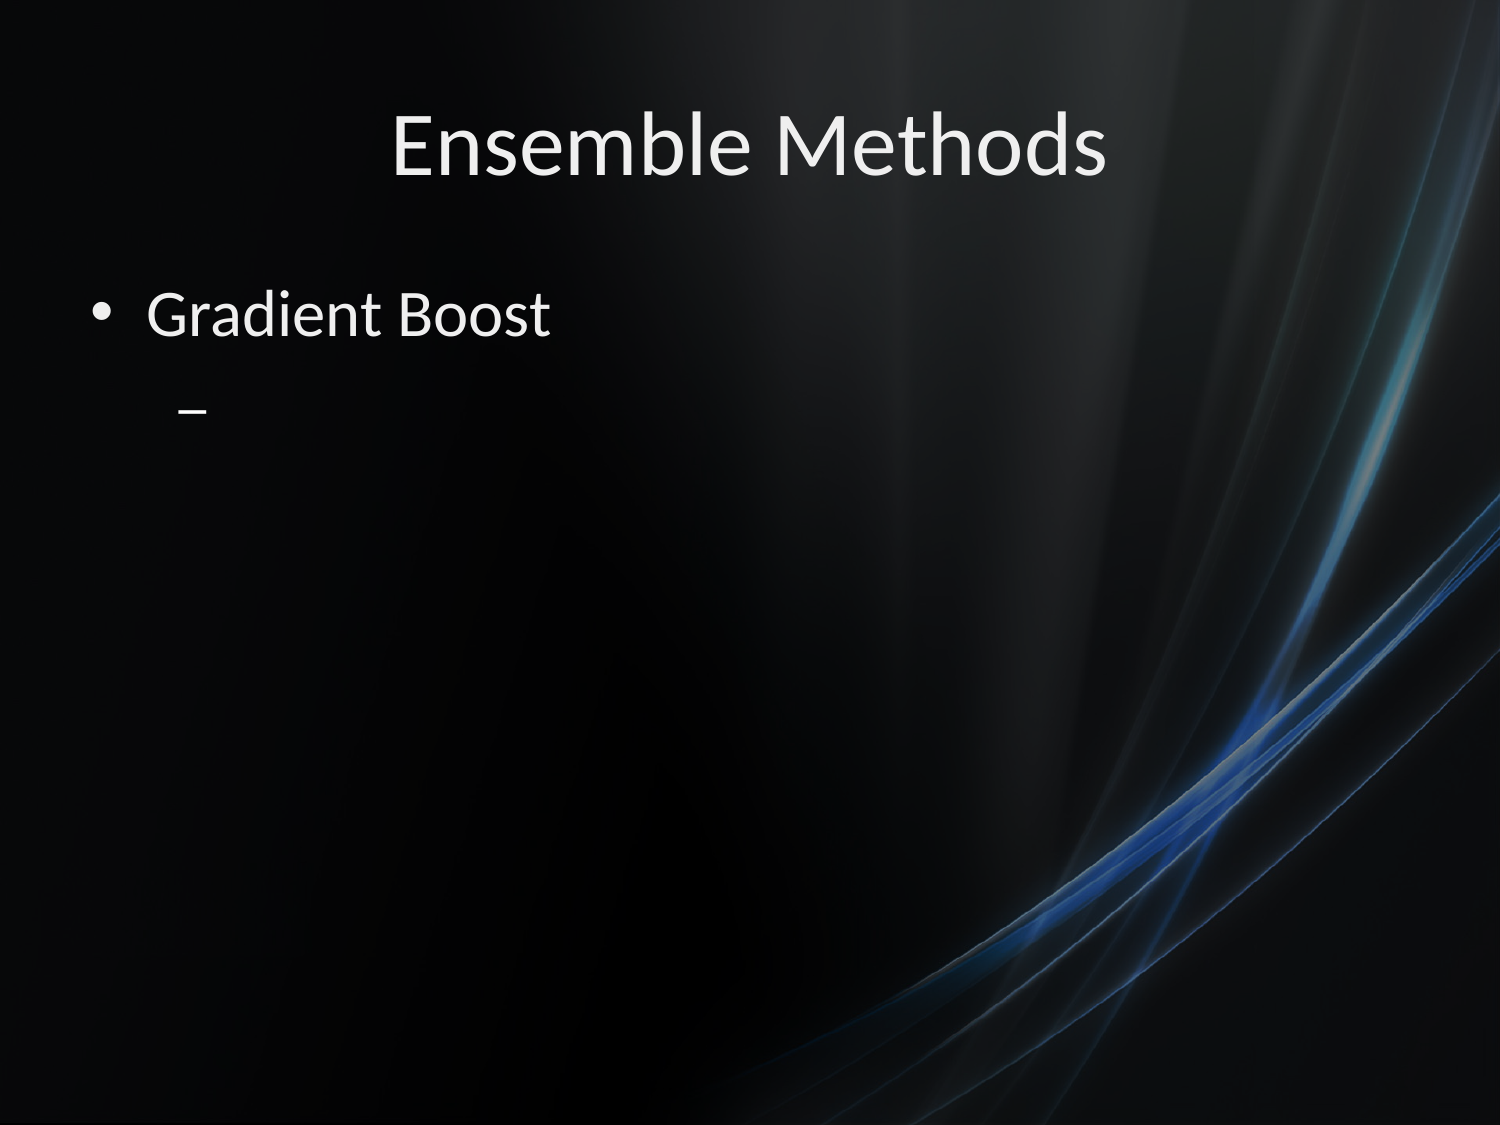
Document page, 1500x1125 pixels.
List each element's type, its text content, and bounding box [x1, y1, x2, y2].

picture [0, 0, 1500, 1125]
list Gradient Boost [75, 262, 1425, 1005]
title Ensemble Methods [75, 45, 1425, 233]
